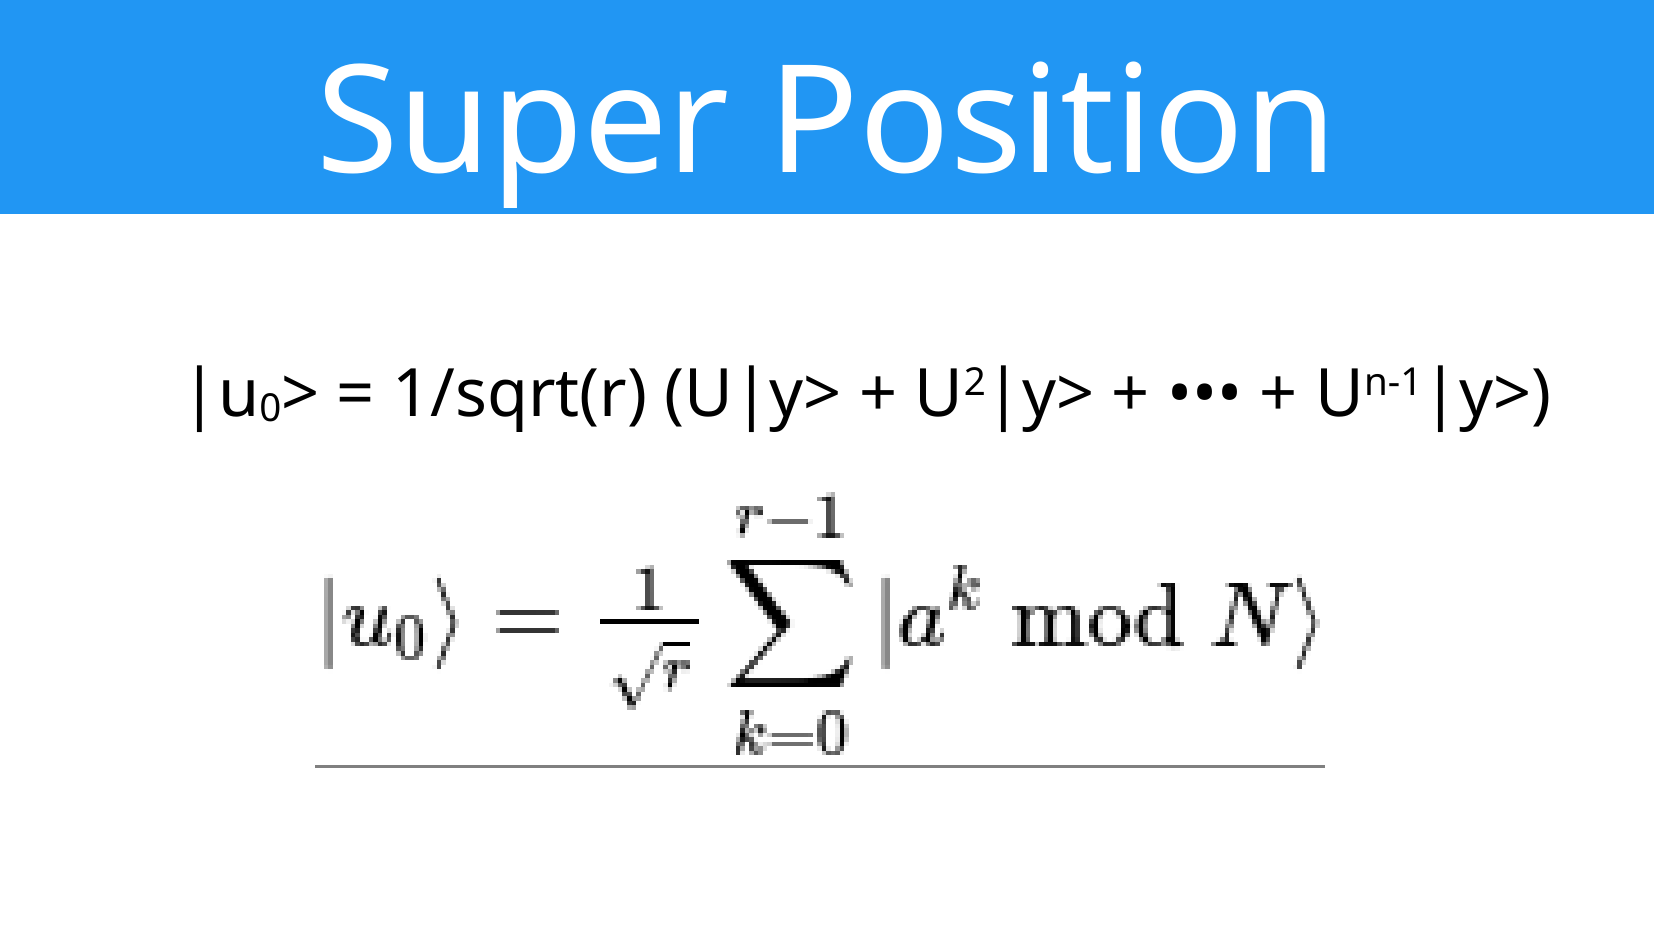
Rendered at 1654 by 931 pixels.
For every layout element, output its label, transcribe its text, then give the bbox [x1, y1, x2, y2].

list |u0> = 1/sqrt(r) (U|y> + U2|y> + ••• + Un-1|y>) [86, 345, 1576, 556]
picture [315, 479, 1325, 766]
title Super Position [82, 37, 1571, 193]
